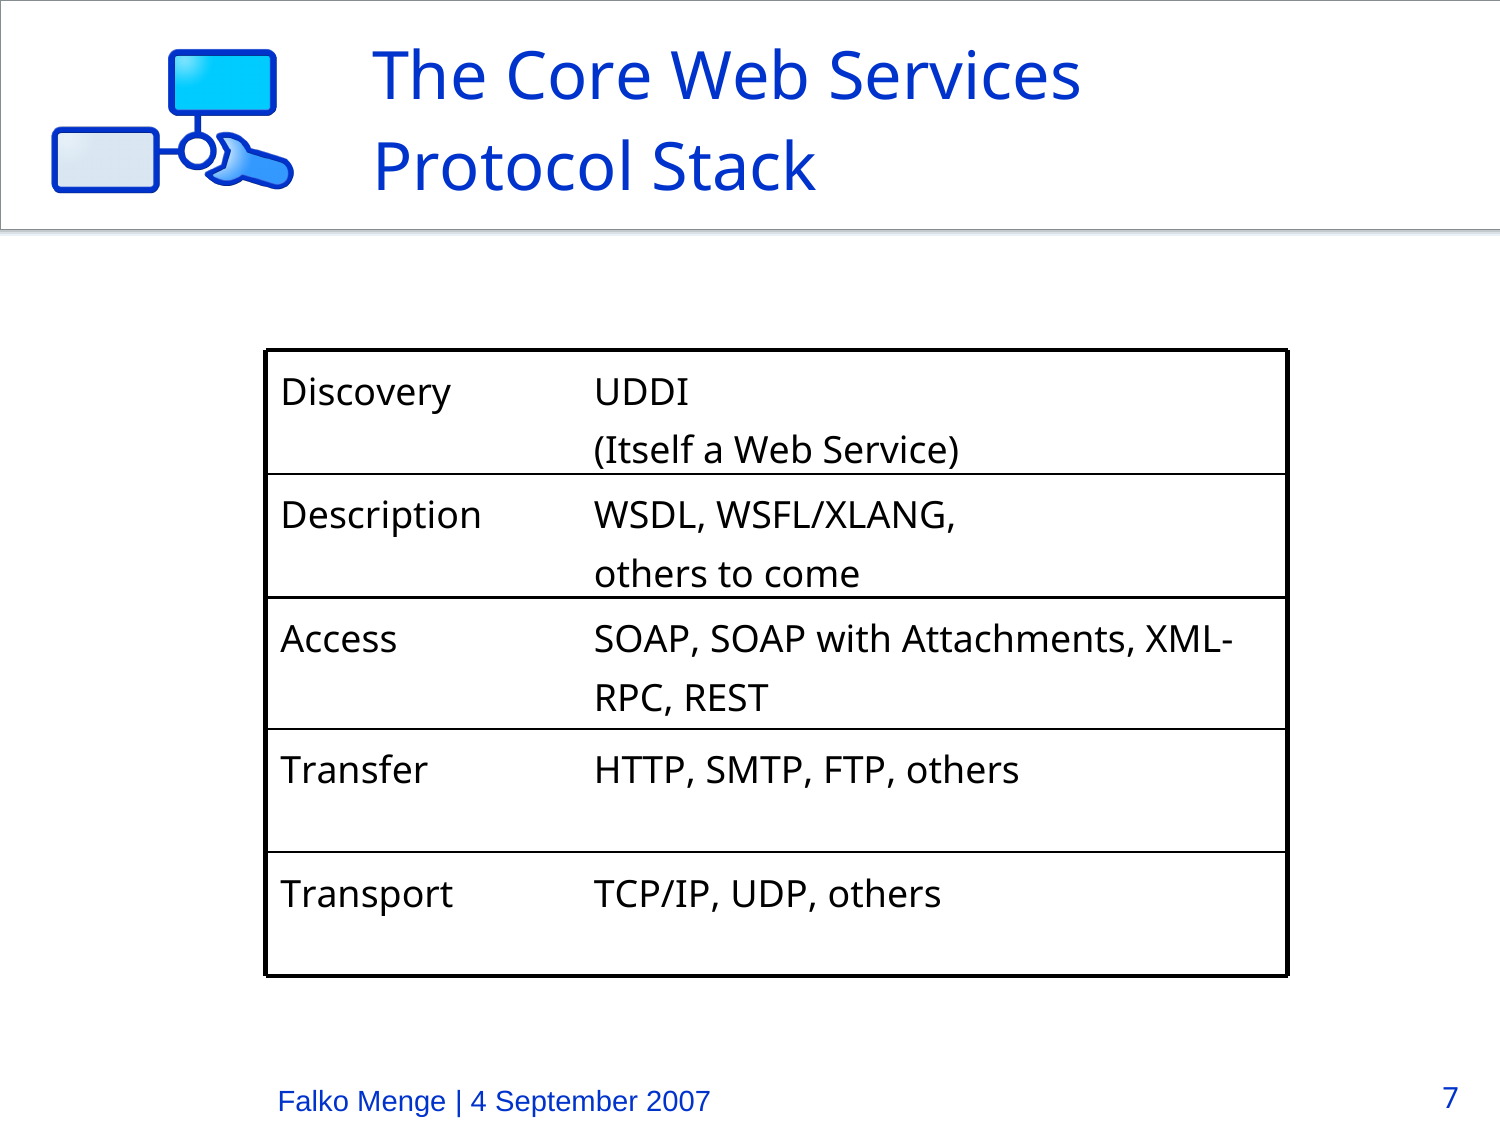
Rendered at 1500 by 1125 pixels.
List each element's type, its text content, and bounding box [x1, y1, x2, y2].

text_box Description [268, 475, 580, 596]
picture [0, 230, 1500, 236]
text_box UDDI (Itself a Web Service) [580, 352, 1285, 473]
text_box Access [268, 599, 580, 728]
text_box Discovery [268, 352, 580, 473]
text_box TCP/IP, UDP, others [580, 853, 1285, 974]
text_box HTTP, SMTP, FTP, others [580, 730, 1285, 851]
text_box WSDL, WSFL/XLANG, others to come [580, 475, 1285, 596]
text_box Transfer [268, 730, 580, 851]
text_box SOAP, SOAP with Attachments, XML-RPC, REST [580, 599, 1285, 728]
text_box Transport [268, 853, 580, 974]
title The Core Web Services Protocol Stack [372, 19, 1500, 221]
picture [8, 19, 310, 224]
